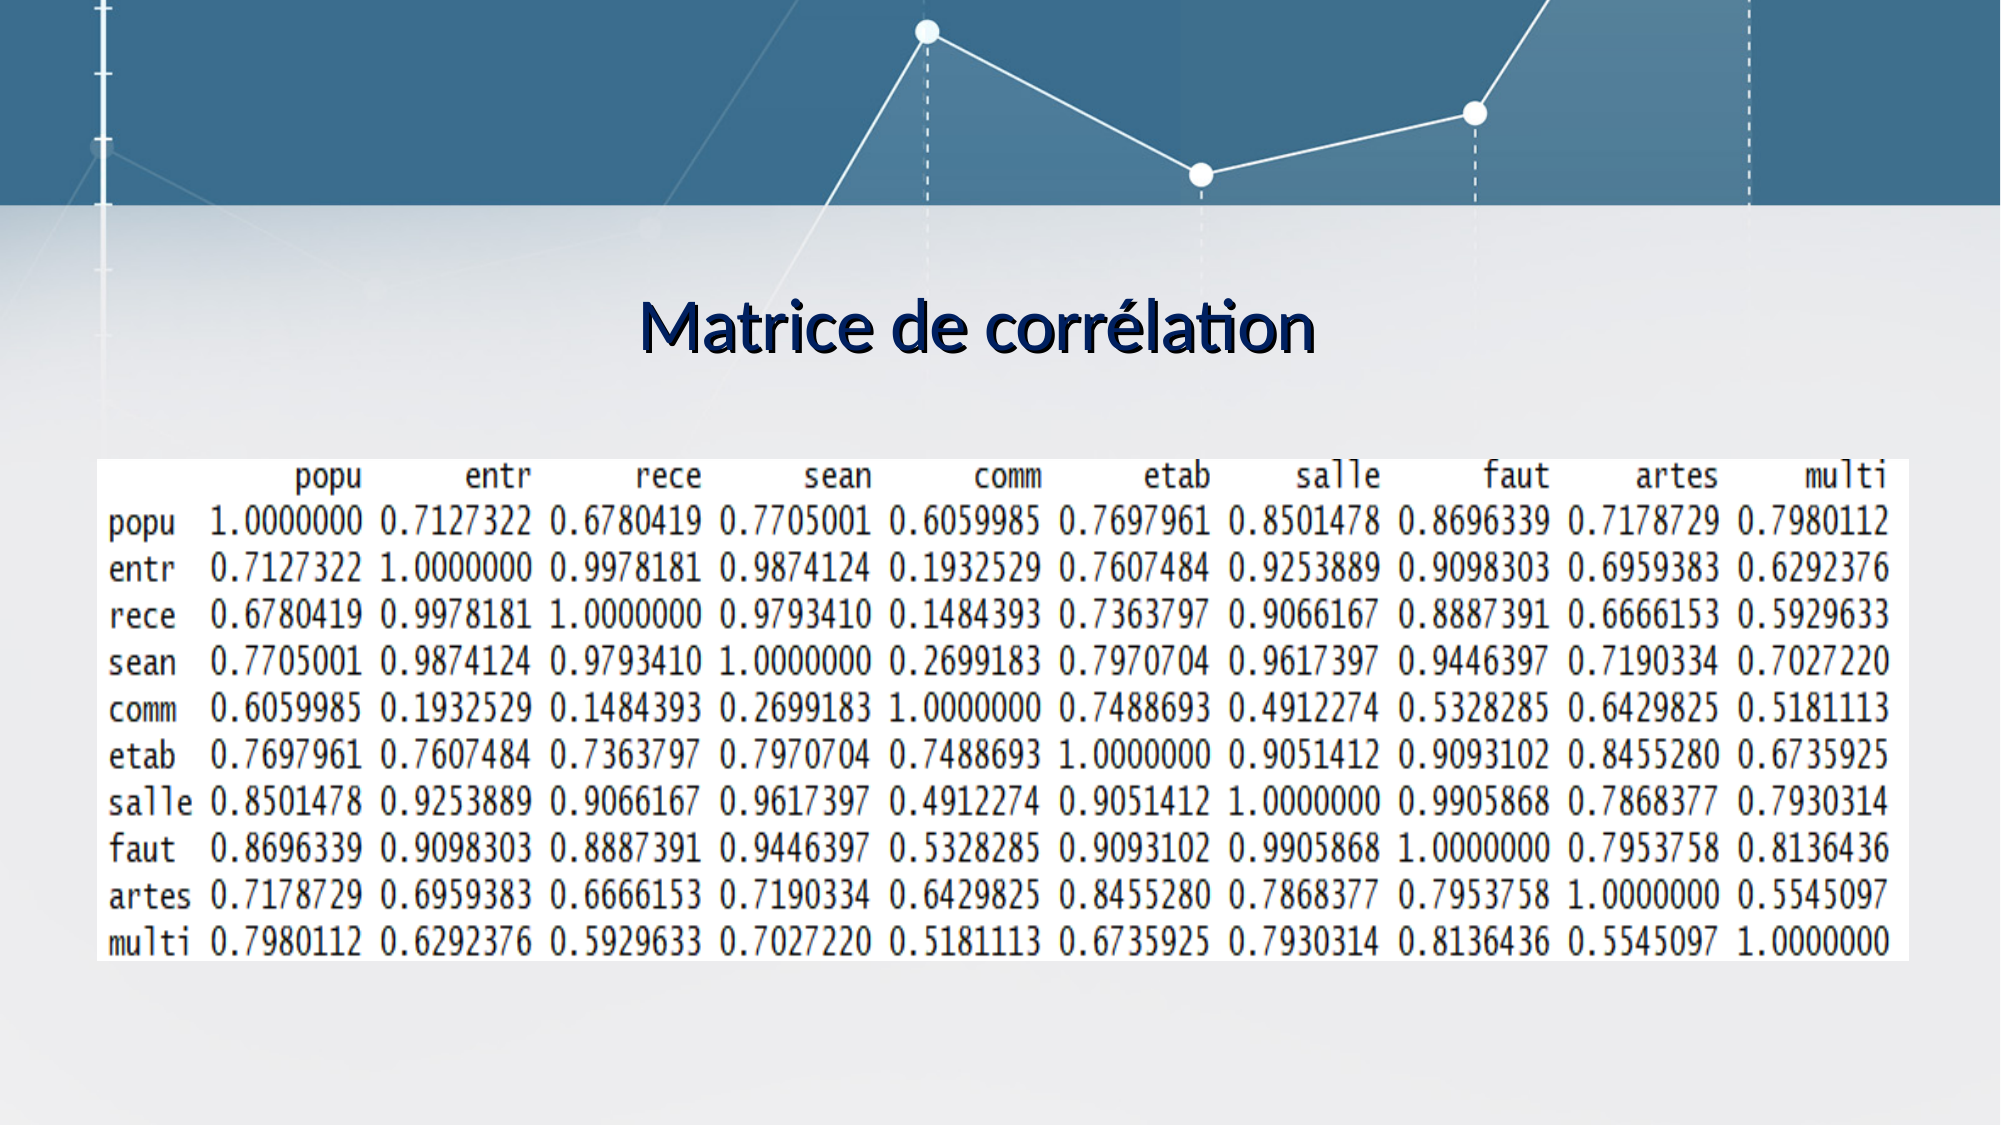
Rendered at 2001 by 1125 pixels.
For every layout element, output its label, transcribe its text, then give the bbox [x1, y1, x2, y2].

title Matrice de corrélation [75, 253, 1879, 387]
picture [97, 459, 1909, 961]
